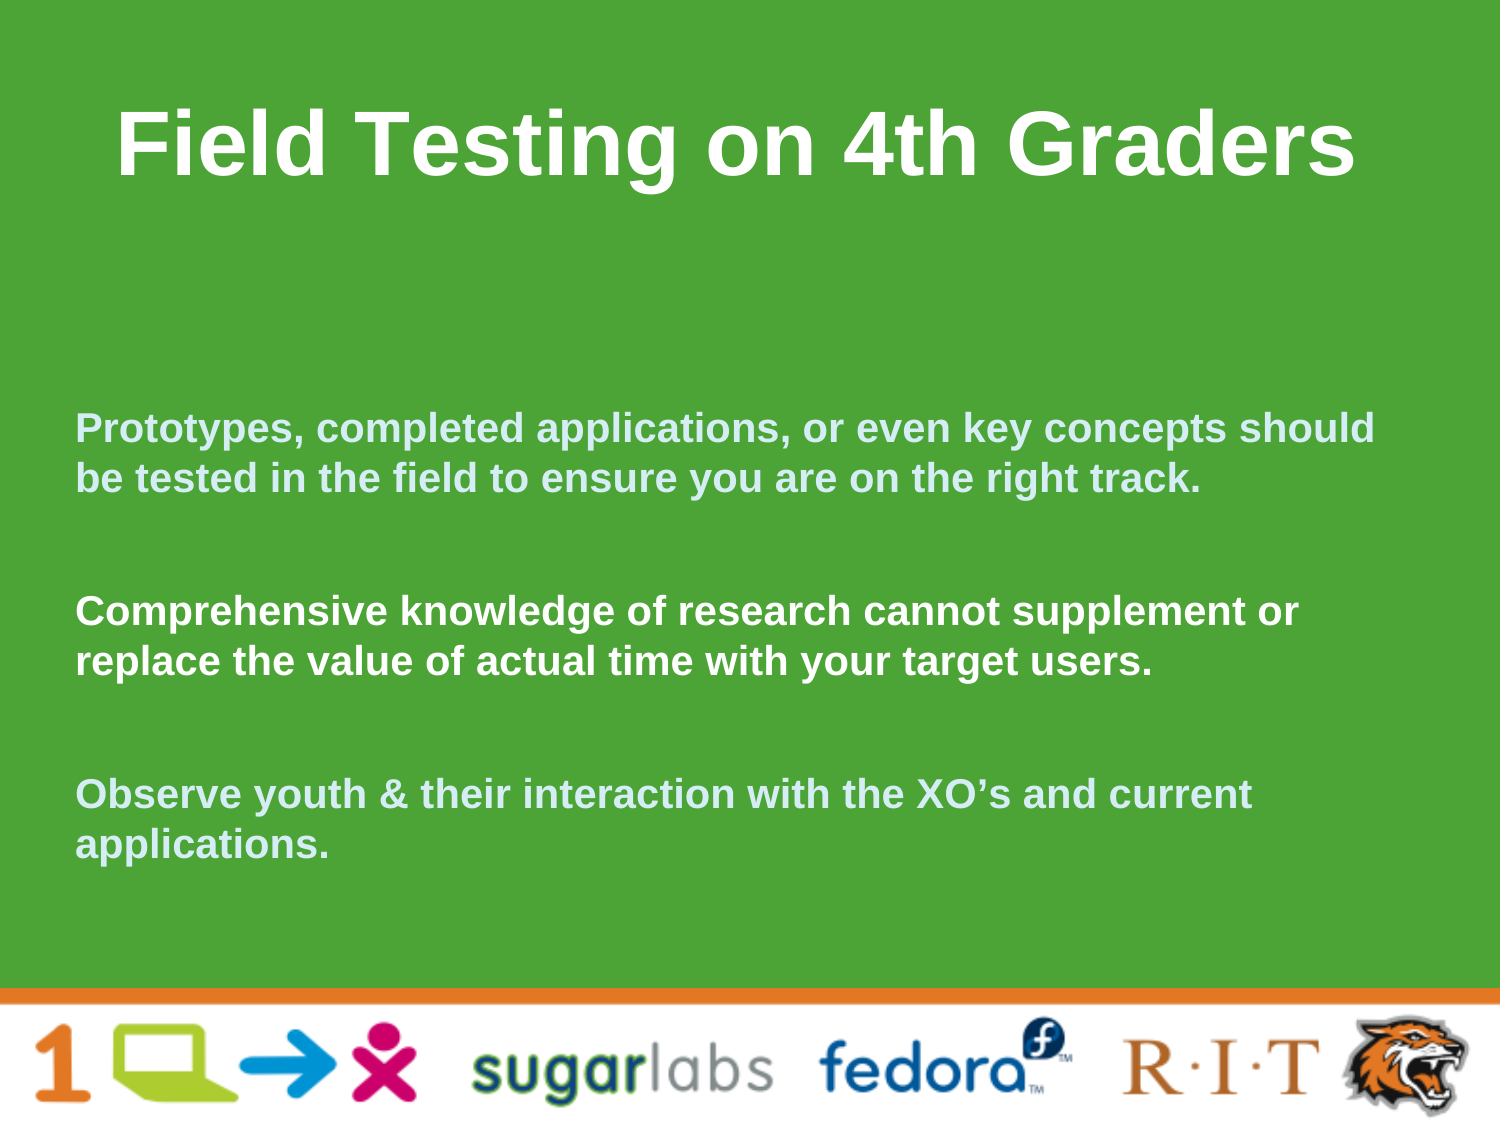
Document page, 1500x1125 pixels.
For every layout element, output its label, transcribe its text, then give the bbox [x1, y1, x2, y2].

subtitle Prototypes, completed applications, or even key concepts should be tested in the field to ensure you are on the right track. Comprehensive knowledge of research cannot supplement or replace the value of actual time with your target users. Observe youth & their interaction with the XO’s and current applications. [75, 262, 1426, 1005]
picture [0, 988, 1500, 1125]
title Field Testing on 4th Graders [75, 45, 1426, 233]
